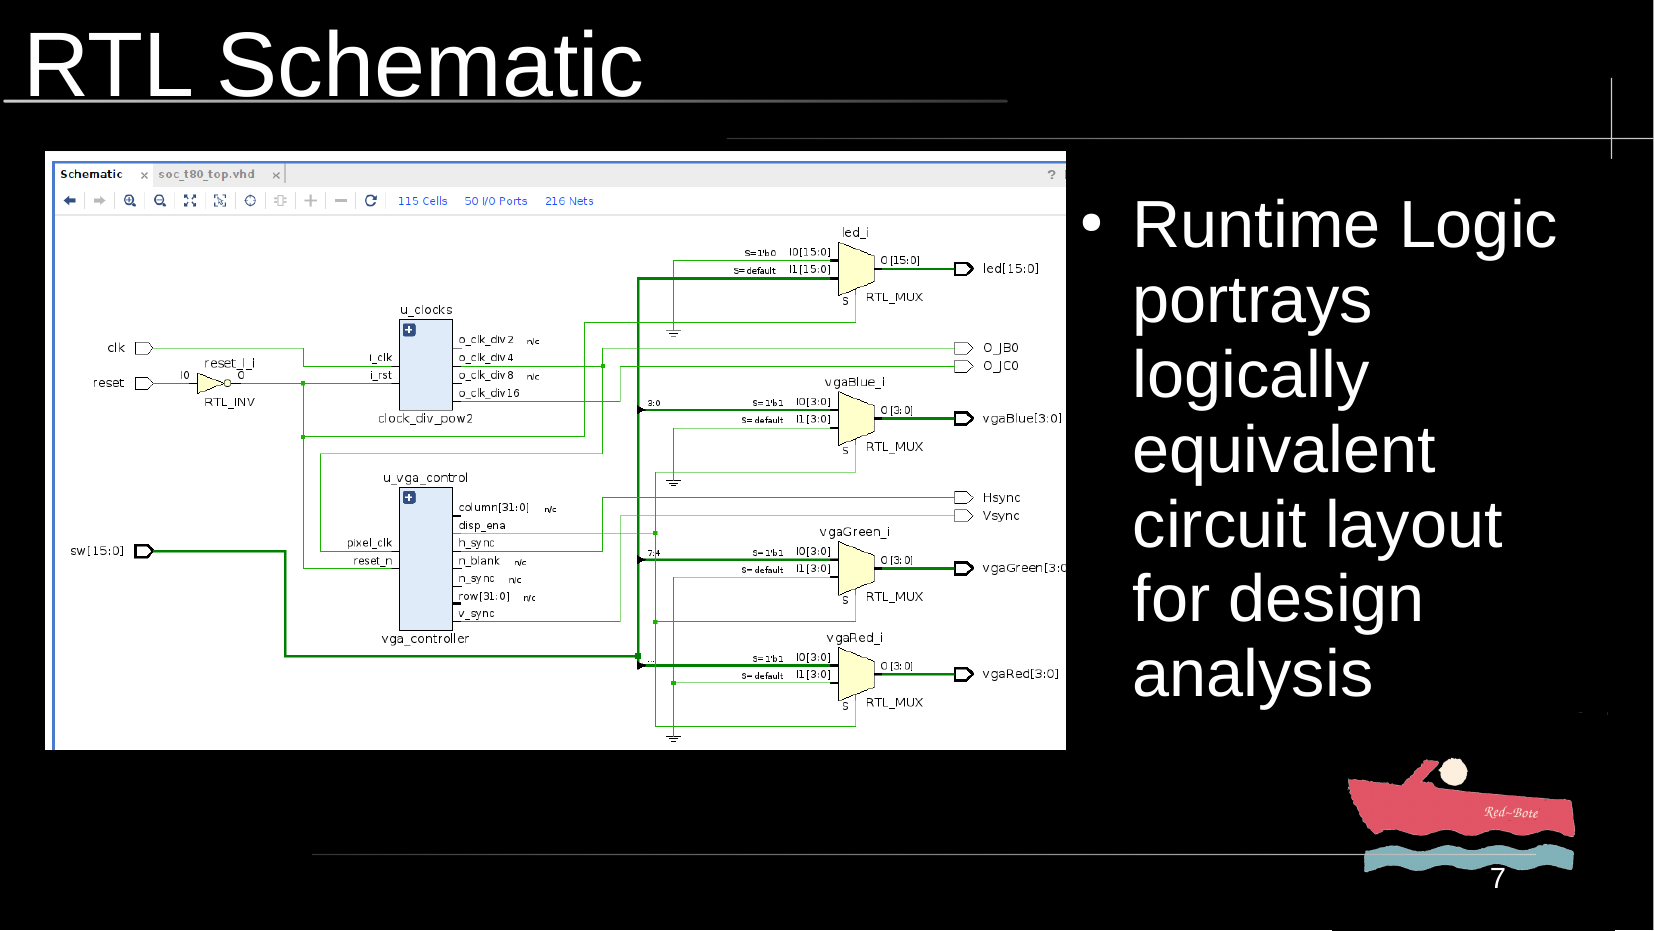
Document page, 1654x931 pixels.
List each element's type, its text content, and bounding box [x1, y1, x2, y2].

title RTL Schematic [23, 11, 1589, 119]
picture [1332, 712, 1615, 931]
list Runtime Logic portrays logically equivalent circuit layout for design analysis [1061, 187, 1584, 713]
picture [45, 151, 1066, 751]
